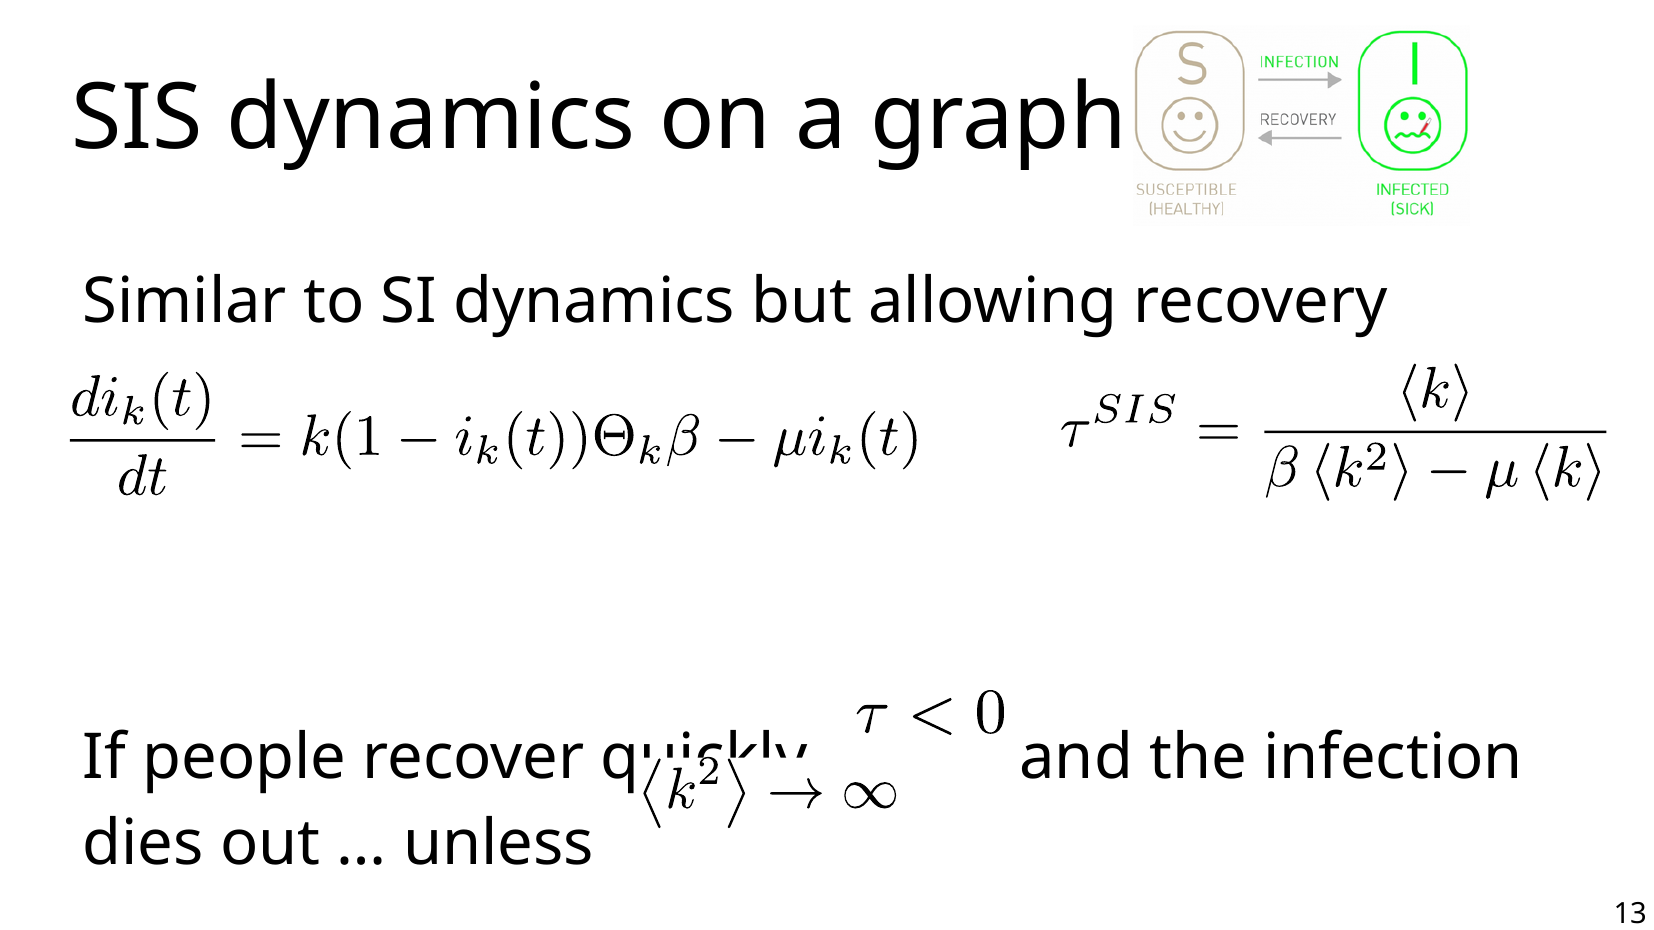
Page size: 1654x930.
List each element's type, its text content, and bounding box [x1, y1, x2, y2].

text_box [69, 371, 923, 496]
list Similar to SI dynamics but allowing recovery If people recover quickly, and the infection dies out … unless [82, 255, 1571, 886]
text_box [637, 756, 900, 829]
picture [1133, 25, 1471, 226]
text_box [855, 690, 1007, 736]
text_box [1059, 363, 1607, 501]
title SIS dynamics on a graph [0, 1, 1201, 225]
